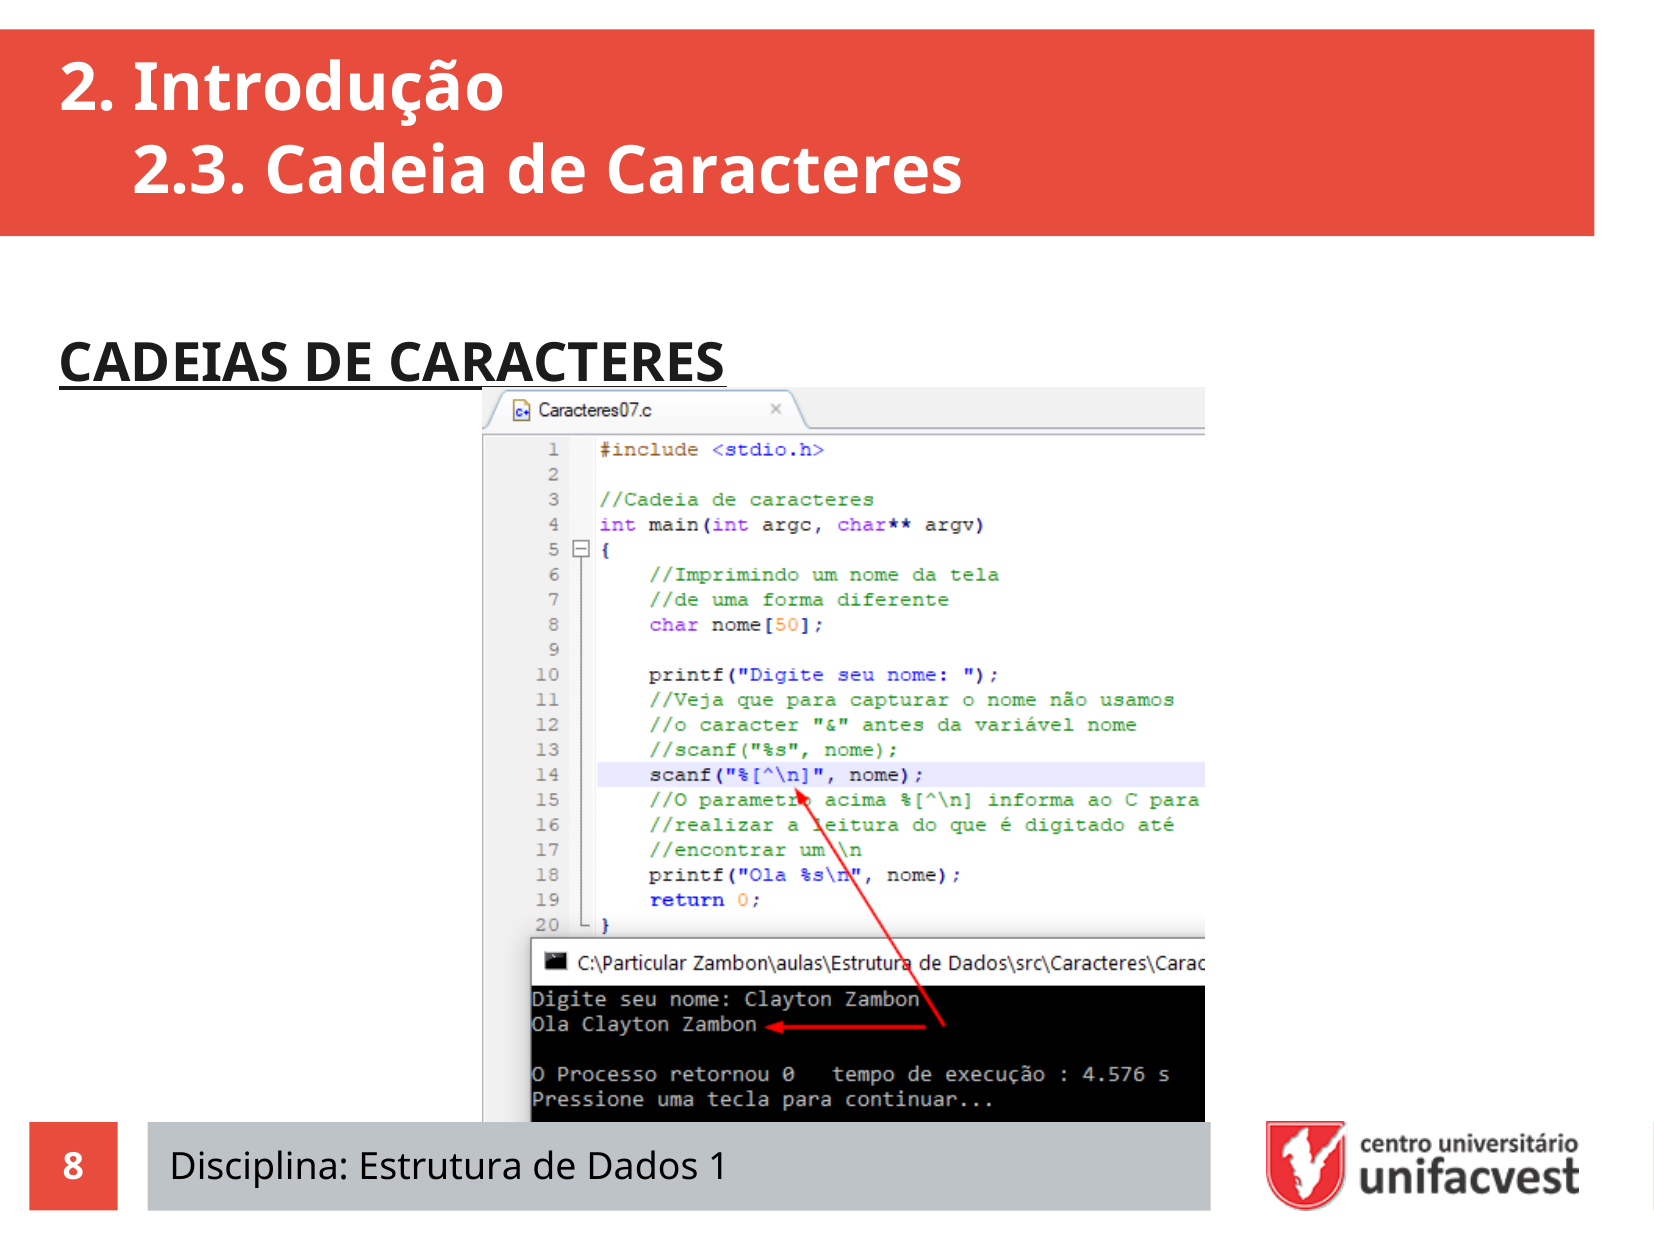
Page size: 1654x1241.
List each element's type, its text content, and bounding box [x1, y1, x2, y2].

title 2. Introdução 2.3. Cadeia de Caracteres [59, 59, 1595, 207]
picture [1266, 1121, 1579, 1211]
picture [482, 387, 1205, 1123]
text_box Disciplina: Estrutura de Dados 1 [154, 1132, 1205, 1196]
text_box [1238, 1120, 1654, 1212]
list CADEIAS DE CARACTERES [59, 324, 1566, 1093]
